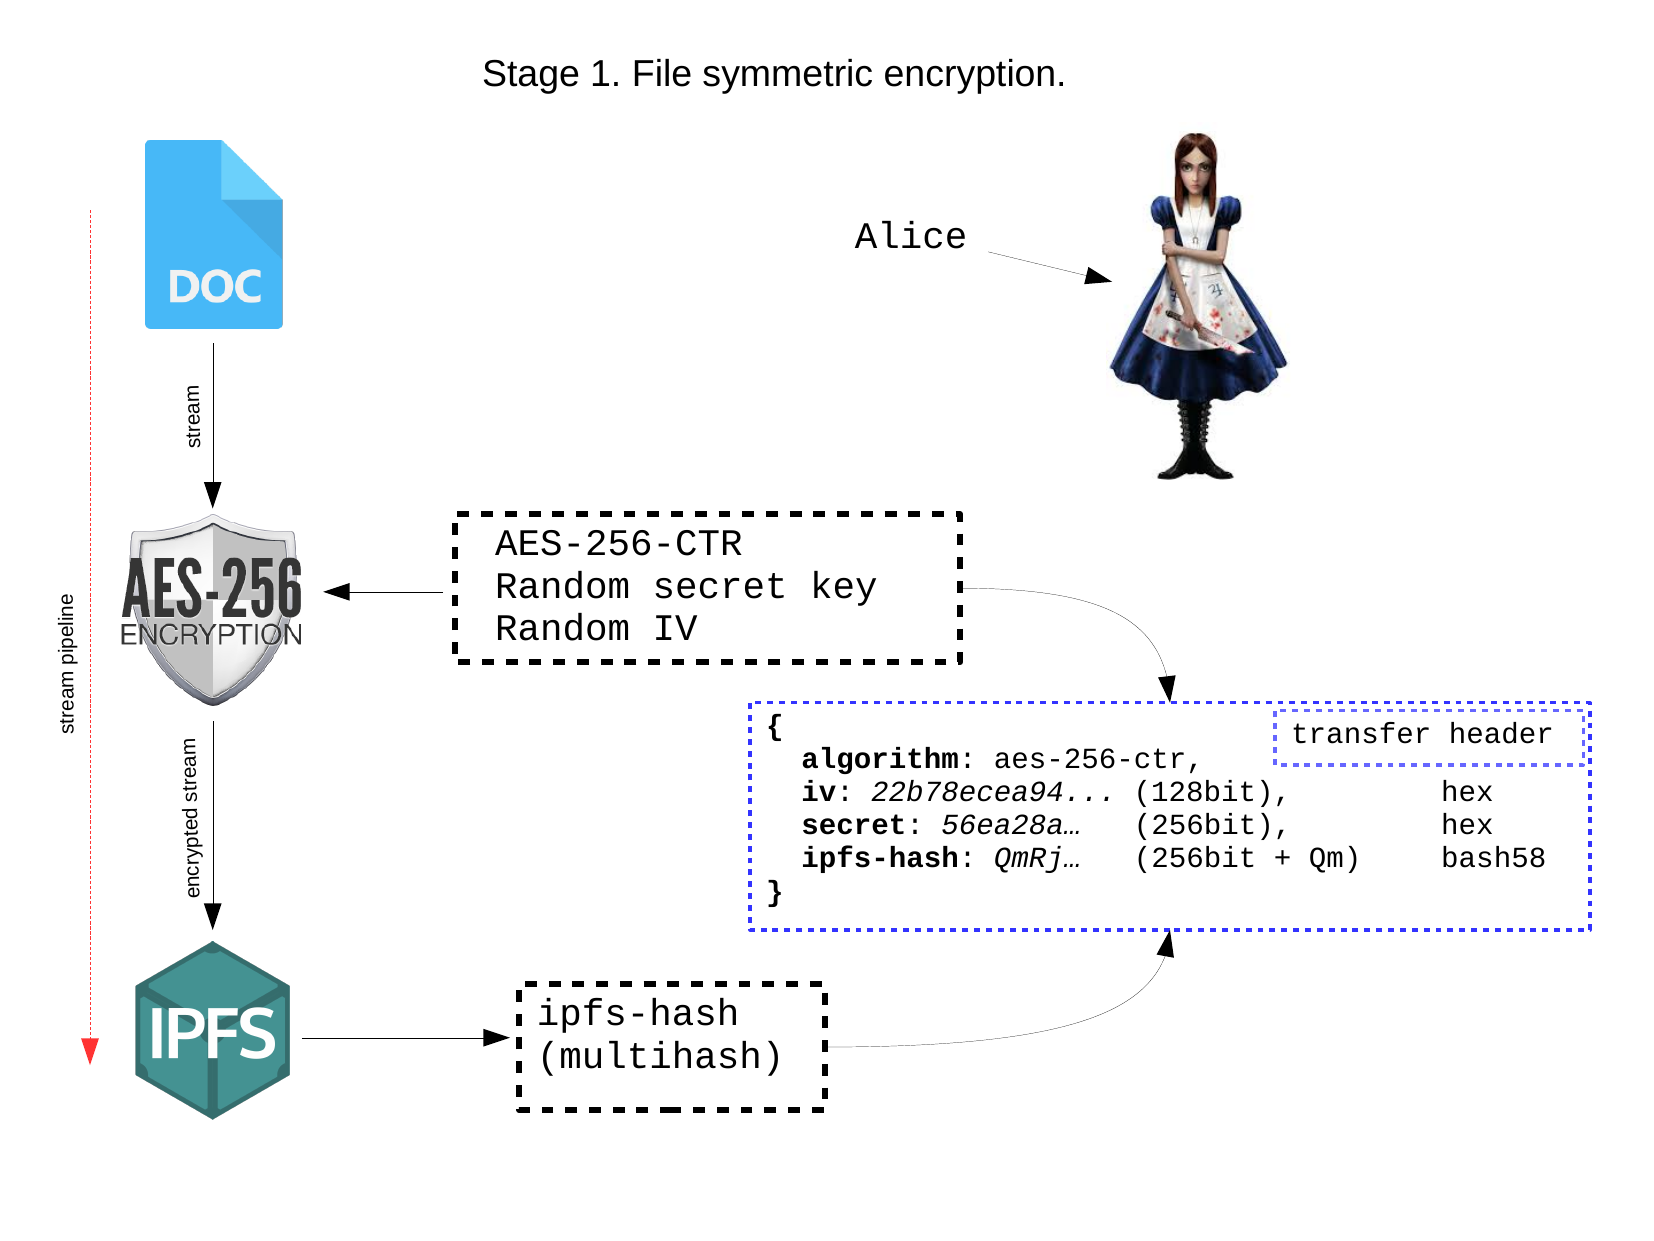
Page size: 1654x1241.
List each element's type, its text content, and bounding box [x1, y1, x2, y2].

text_box AES-256-CTR Random secret key Random IV [454, 514, 961, 663]
text_box Alice [840, 210, 983, 268]
text_box { algorithm: aes-256-ctr, iv: 22b78ecea94... (128bit), hex secret: 56ea28a… (256bit), hex ipfs-hash: QmRj… (256bit + Qm) bash58 } [750, 702, 1591, 931]
picture [121, 514, 301, 706]
picture [123, 941, 302, 1120]
text_box encrypted stream [168, 723, 212, 915]
text_box Stage 1. File symmetric encryption. [467, 45, 1083, 102]
text_box stream [172, 370, 213, 465]
text_box stream pipeline [46, 579, 86, 750]
text_box ipfs-hash (multihash) [519, 984, 826, 1111]
text_box transfer header [1275, 710, 1584, 766]
picture [1106, 122, 1291, 481]
picture [116, 137, 311, 331]
